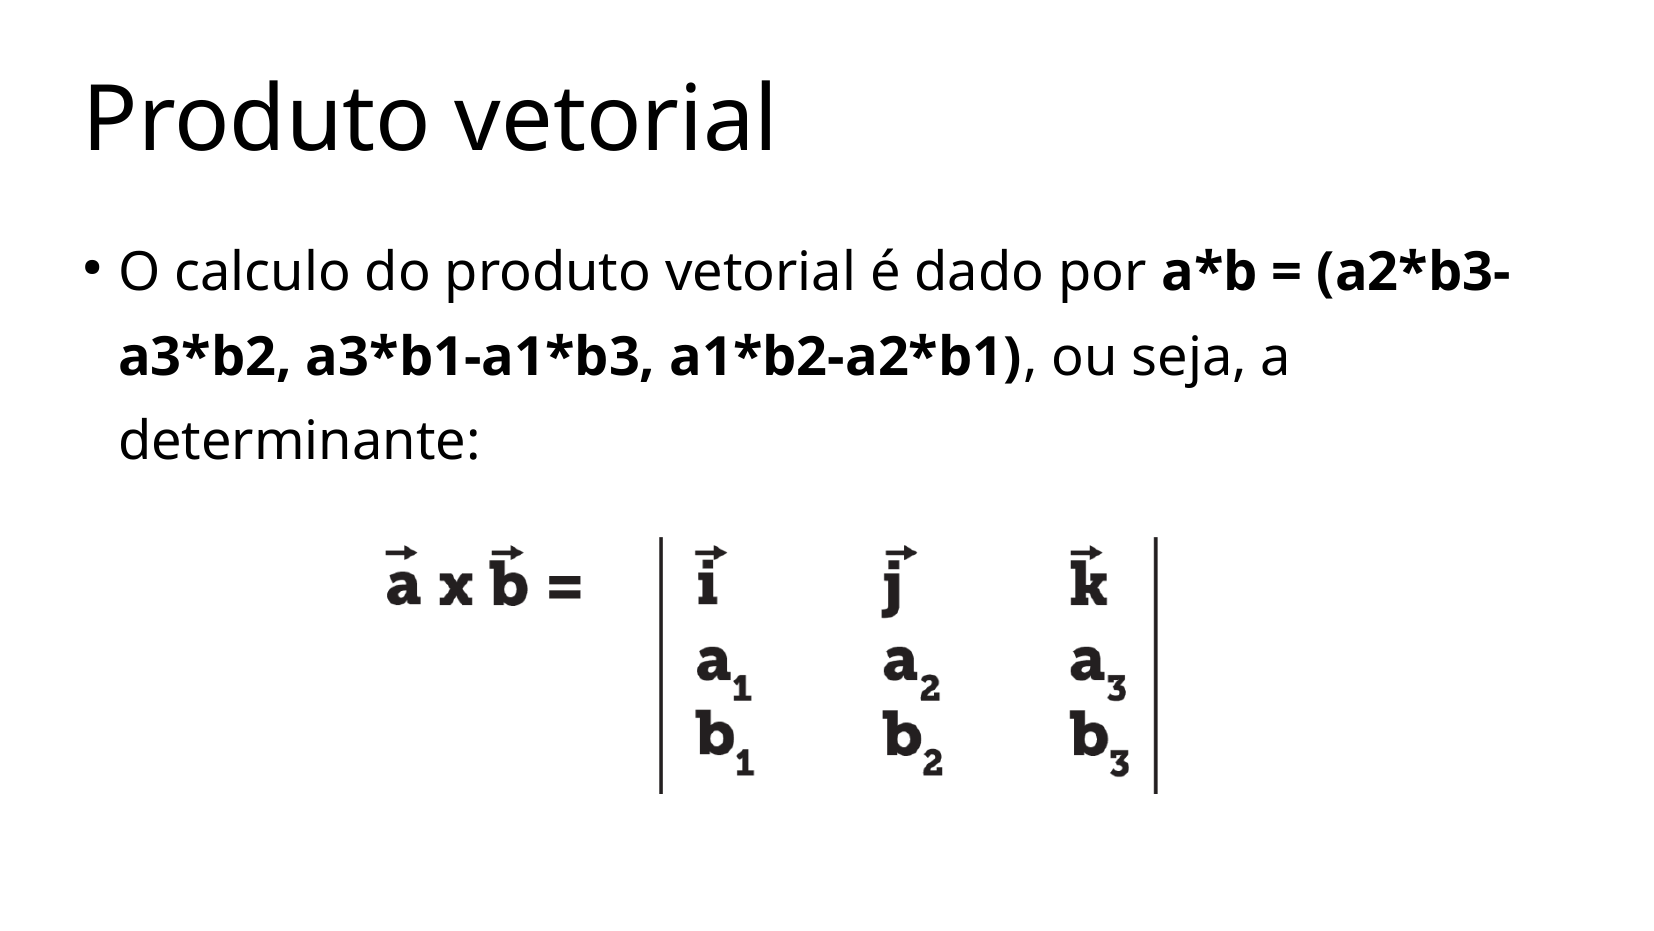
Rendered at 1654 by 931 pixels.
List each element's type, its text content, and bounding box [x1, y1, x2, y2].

picture [318, 473, 1293, 875]
title Produto vetorial [82, 37, 1571, 193]
subtitle O calculo do produto vetorial é dado por a*b = (a2*b3-a3*b2, a3*b1-a1*b3, a1*b2-a2*b1), ou seja, a determinante: [82, 200, 1571, 497]
